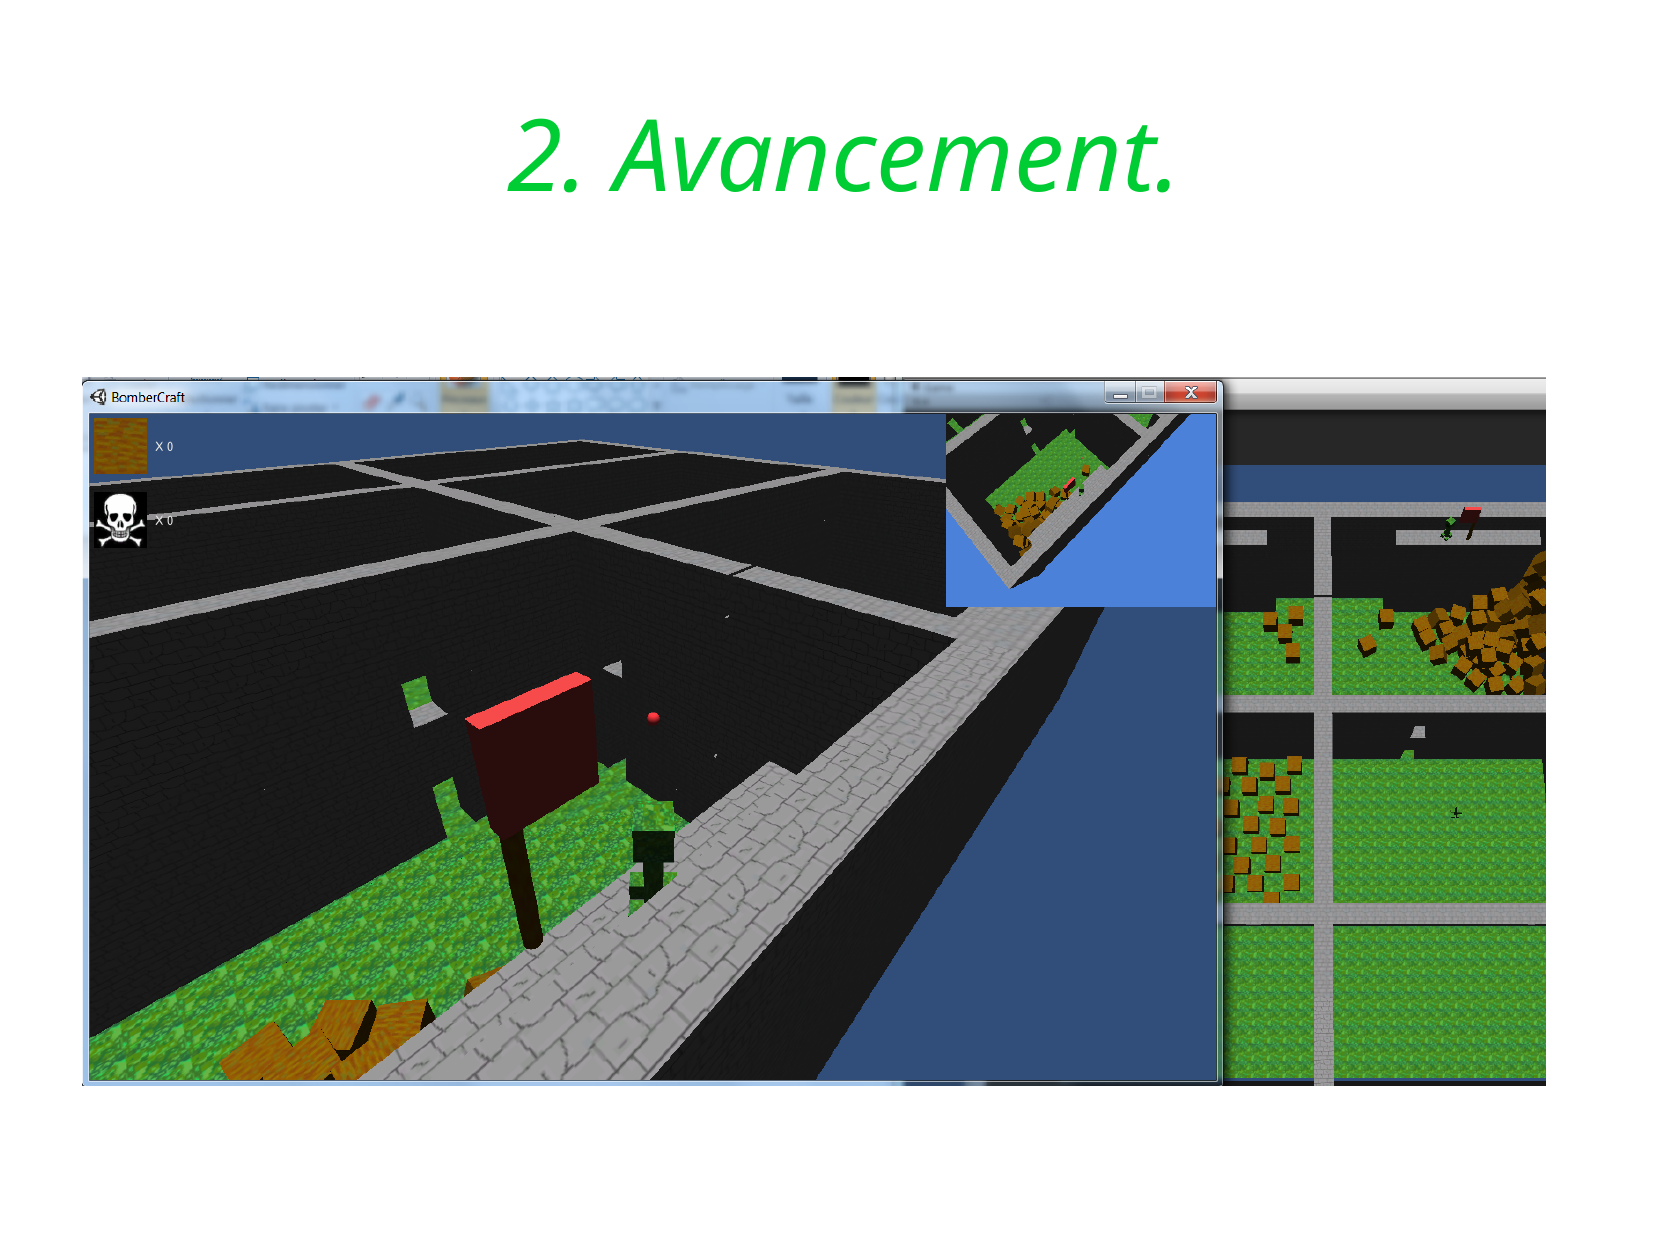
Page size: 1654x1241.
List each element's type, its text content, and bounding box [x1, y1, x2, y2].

title 2. Avancement. [82, 49, 1571, 257]
picture [82, 377, 1546, 1086]
